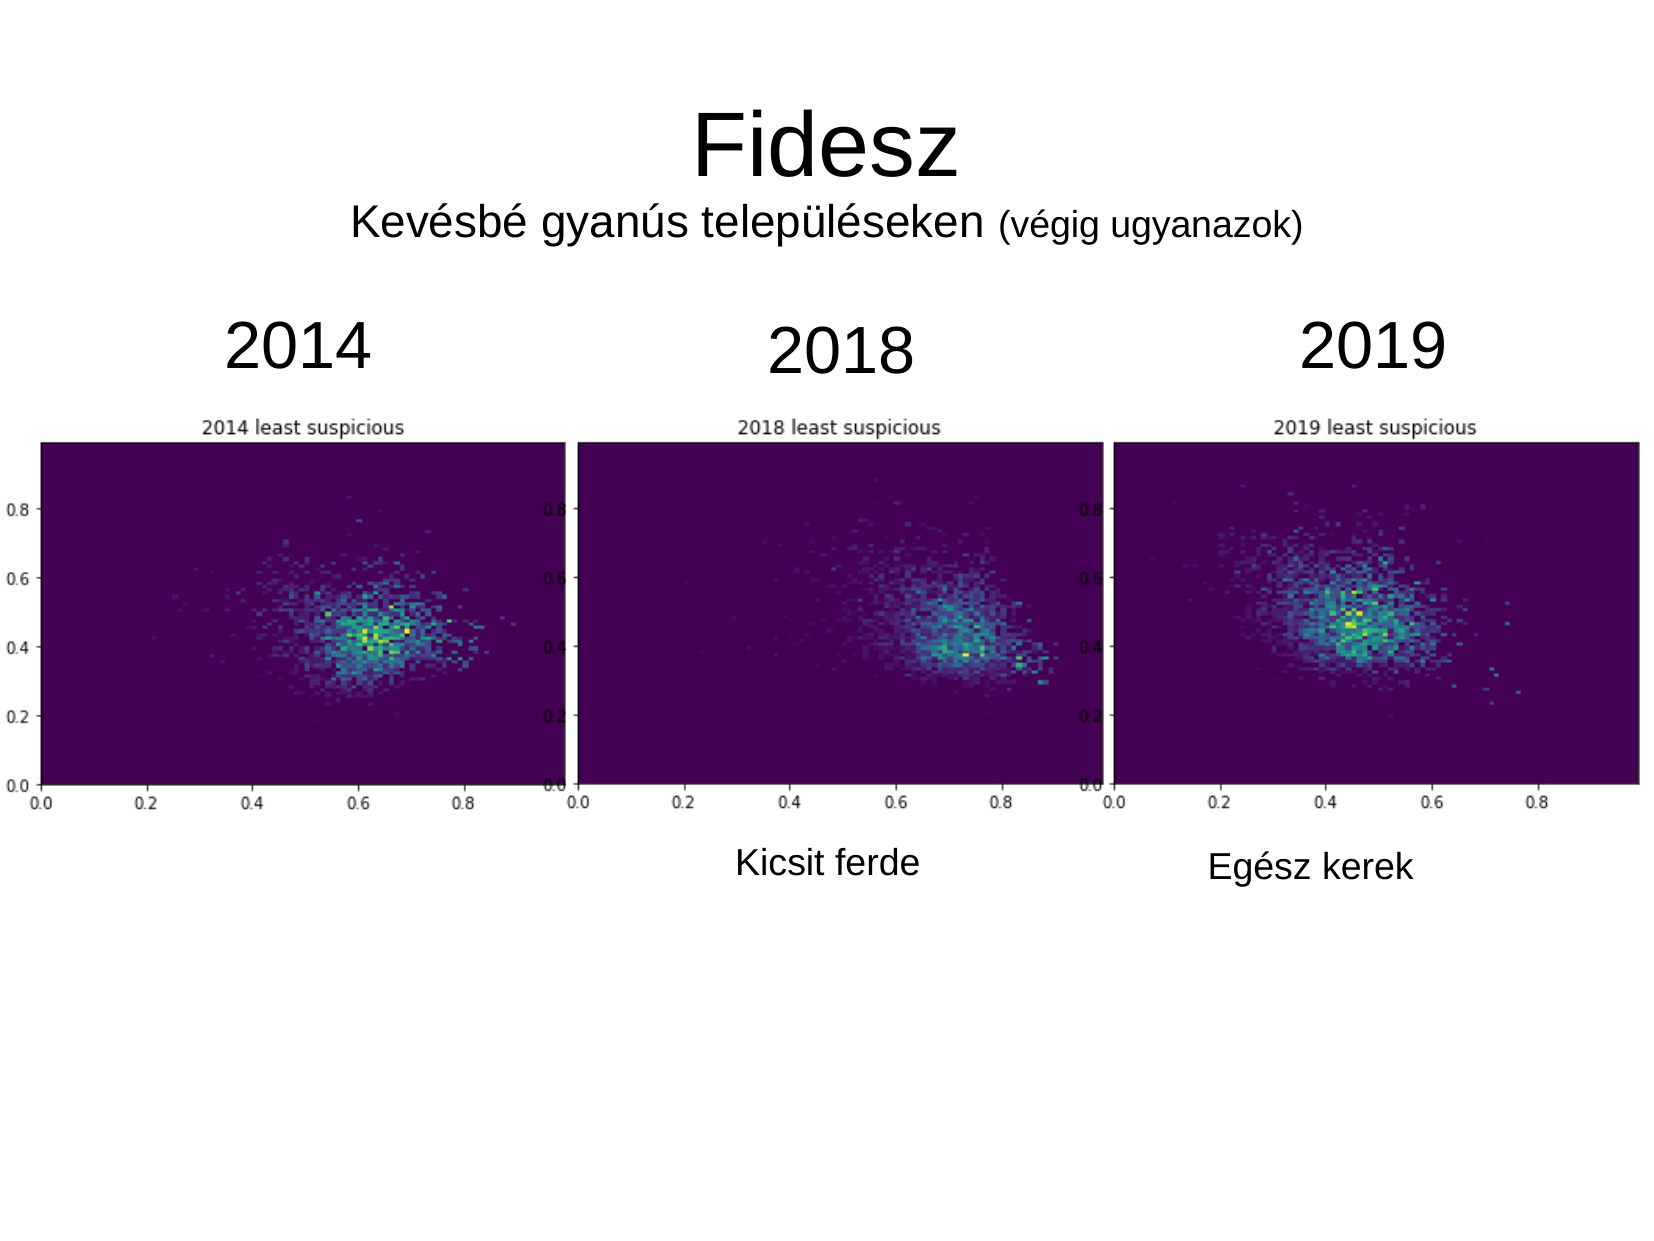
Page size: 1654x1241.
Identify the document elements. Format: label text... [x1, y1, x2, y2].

list 2014 [153, 307, 402, 384]
list 2018 [696, 312, 945, 389]
text_box Egész kerek [1192, 838, 1512, 896]
list 2019 [1228, 307, 1477, 384]
picture [0, 408, 1654, 822]
title Fidesz Kevésbé gyanús településeken (végig ugyanazok) [82, 67, 1571, 275]
text_box Kicsit ferde [720, 834, 1040, 892]
